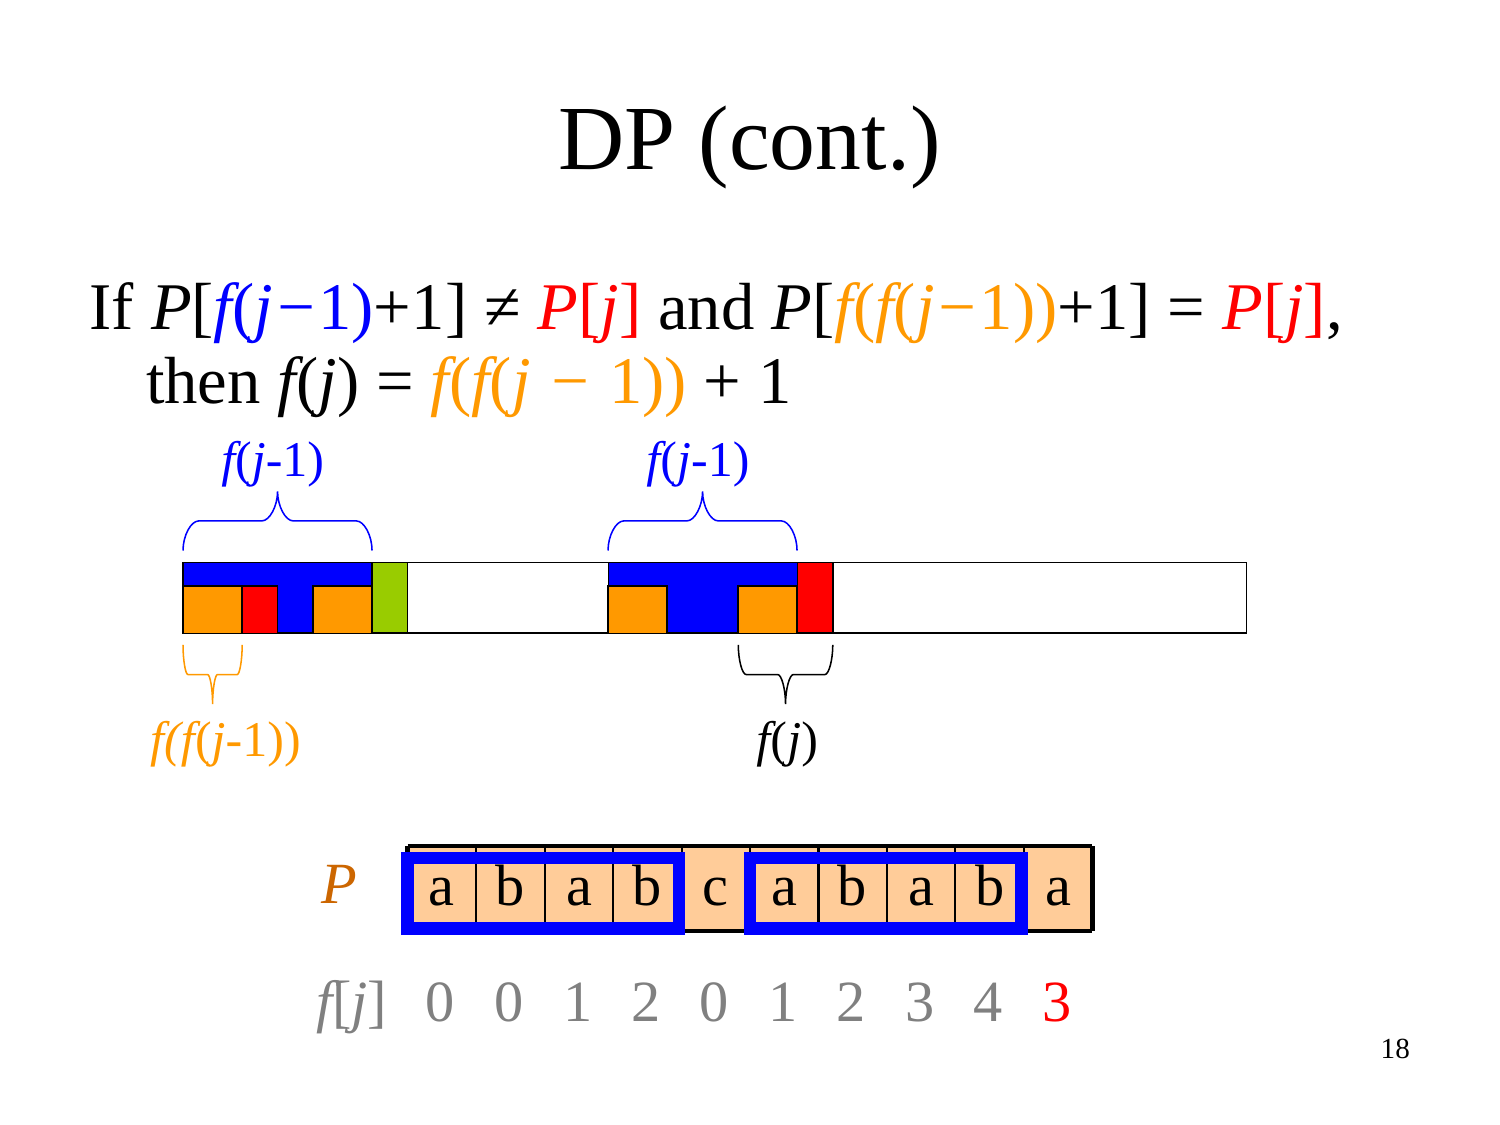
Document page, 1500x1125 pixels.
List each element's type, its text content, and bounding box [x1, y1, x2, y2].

text_box 4 [955, 961, 1023, 1047]
text_box f(f(j-1)) [135, 704, 316, 775]
text_box a [414, 864, 475, 922]
text_box 0 [406, 961, 475, 1047]
text_box 1 [544, 961, 612, 1047]
text_box f(j) [741, 704, 833, 776]
text_box 3 [1023, 961, 1092, 1047]
text_box a [546, 864, 612, 922]
text_box b [820, 848, 886, 852]
text_box 2 [612, 961, 681, 1047]
list If P[f(j−1)+1] ≠ P[j] and P[f(f(j−1))+1] = P[j], then f(j) = f(f(j − 1)) + 1 [613, 503, 793, 535]
list If P[f(j−1)+1] ≠ P[j] and P[f(f(j−1))+1] = P[j], then f(j) = f(f(j − 1)) + 1 [75, 262, 1426, 535]
text_box a [751, 848, 817, 852]
text_box b [820, 864, 886, 922]
text_box P [306, 843, 372, 924]
text_box 3 [886, 961, 955, 1047]
text_box 2 [818, 961, 886, 1047]
text_box a [756, 864, 817, 922]
text_box b [614, 848, 681, 852]
text_box f(j-1) [631, 424, 765, 496]
text_box a [546, 848, 612, 852]
text_box c [683, 848, 749, 929]
text_box f(j-1) [206, 424, 340, 496]
title DP (cont.) [75, 45, 1426, 233]
list If P[f(j−1)+1] ≠ P[j] and P[f(f(j−1))+1] = P[j], then f(j) = f(f(j − 1)) + 1 [188, 503, 368, 535]
text_box 0 [475, 961, 544, 1047]
text_box b [956, 848, 1023, 852]
text_box b [956, 864, 1015, 922]
text_box a [410, 848, 475, 852]
text_box 0 [681, 961, 748, 1047]
text_box 1 [748, 961, 818, 1047]
text_box b [614, 864, 673, 922]
text_box a [888, 864, 954, 922]
text_box f[j] [301, 961, 403, 1042]
text_box [183, 562, 1247, 634]
text_box b [477, 864, 544, 922]
text_box b [477, 848, 544, 852]
text_box a [888, 848, 954, 852]
